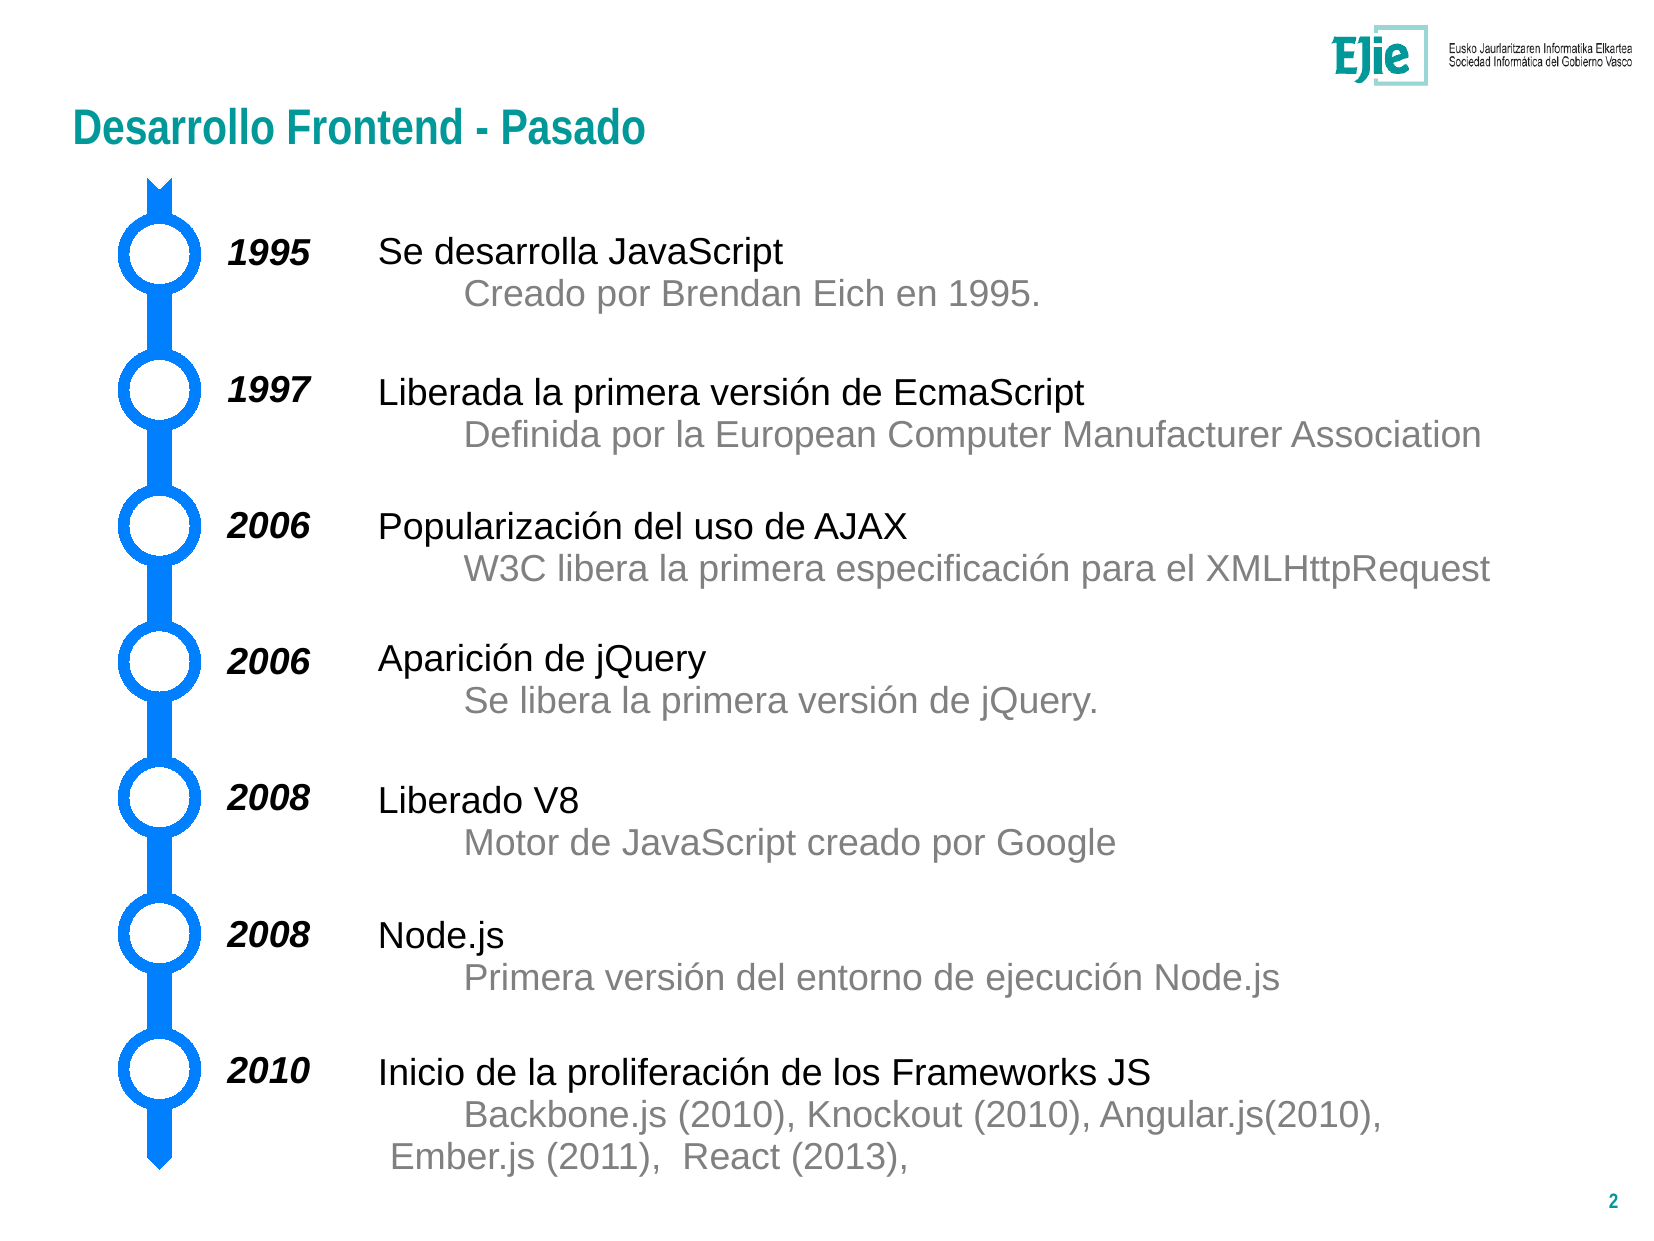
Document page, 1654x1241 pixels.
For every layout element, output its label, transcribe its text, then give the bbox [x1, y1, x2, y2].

text_box Aparición de jQuery Se libera la primera versión de jQuery. [377, 637, 1512, 763]
text_box Liberado V8 Motor de JavaScript creado por Google [377, 779, 1512, 905]
text_box 2008 [212, 905, 343, 1053]
text_box [118, 165, 201, 1170]
text_box 2006 [212, 633, 343, 769]
text_box Liberada la primera versión de EcmaScript Definida por la European Computer Manufacturer Association [377, 371, 1512, 505]
text_box 1995 [212, 224, 343, 360]
slide_number <número> [1583, 1166, 1644, 1233]
text_box Inicio de la proliferación de los Frameworks JS Backbone.js (2010), Knockout (2010), Angular.js(2010), Ember.js (2011), React (2013), [377, 1102, 1512, 1241]
text_box 2006 [212, 496, 343, 633]
text_box 2008 [212, 769, 343, 905]
text_box Popularización del uso de AJAX W3C libera la primera especificación para el XMLHttpRequest [377, 505, 1512, 637]
picture [1331, 24, 1632, 86]
title Desarrollo Frontend - Pasado [57, 7, 1248, 162]
text_box Se desarrolla JavaScript Creado por Brendan Eich en 1995. [377, 230, 1075, 371]
text_box Node.js Primera versión del entorno de ejecución Node.js [377, 914, 1512, 1102]
text_box 1997 [212, 360, 343, 496]
text_box 2010 [212, 1053, 343, 1189]
